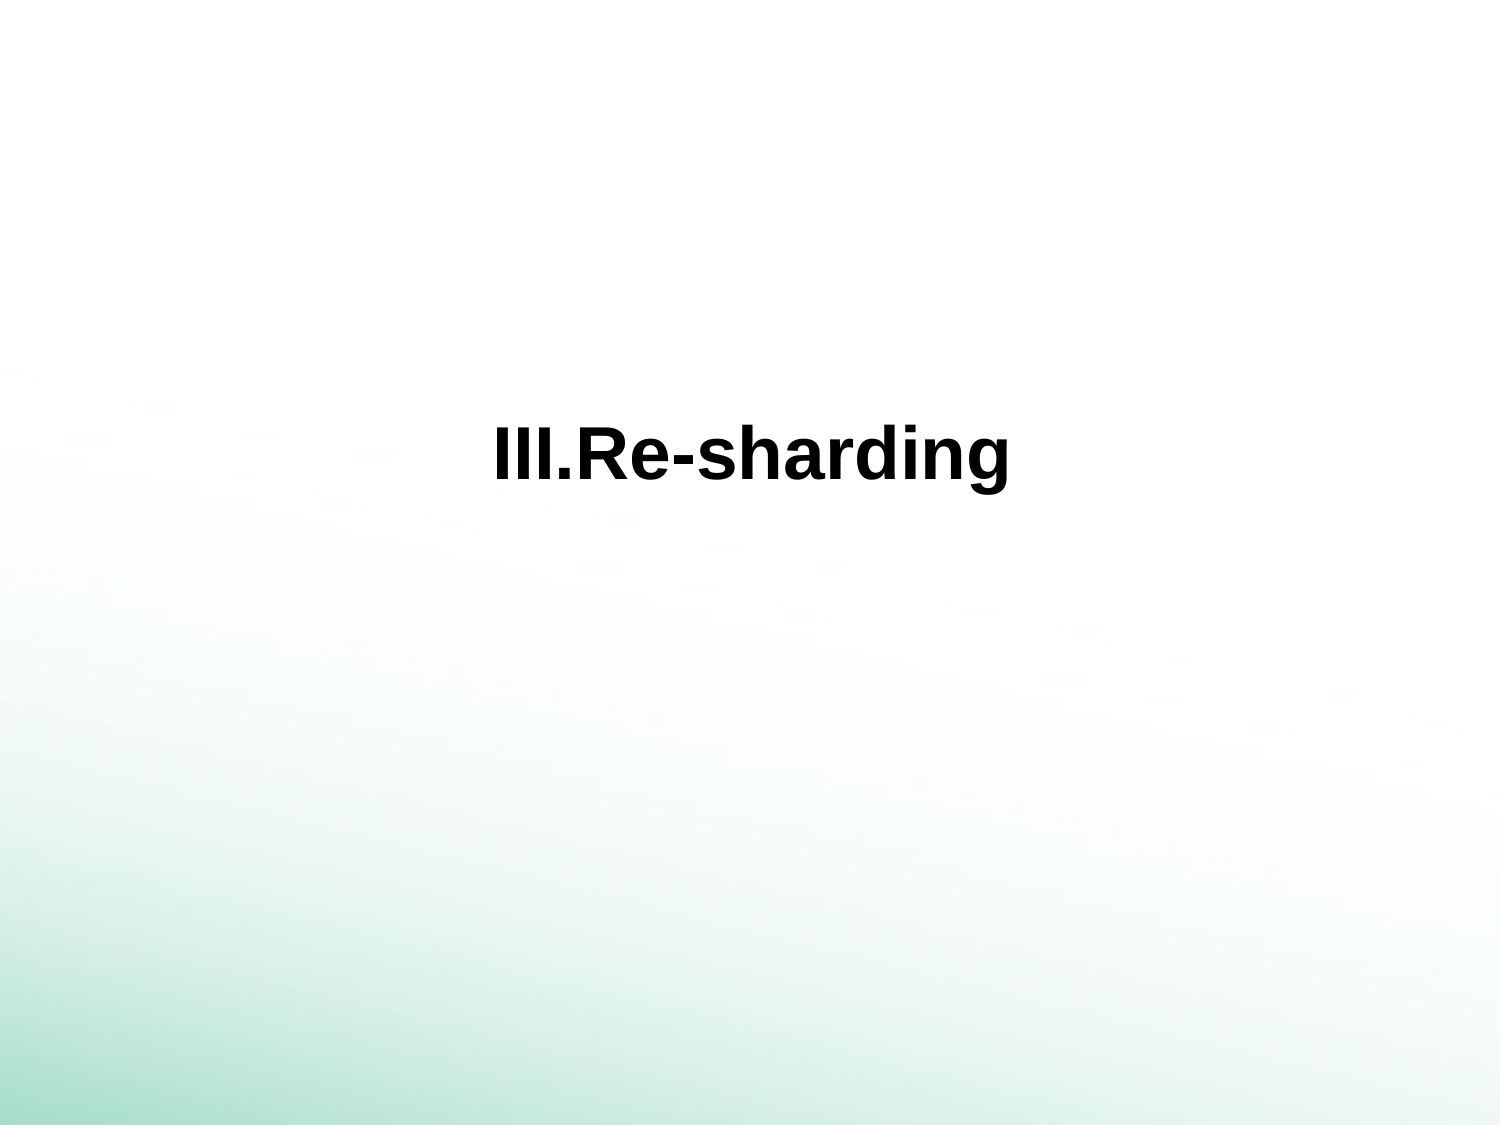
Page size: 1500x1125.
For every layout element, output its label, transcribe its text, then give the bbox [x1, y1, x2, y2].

list Re-sharding [351, 389, 1155, 604]
picture [0, 0, 1500, 1125]
